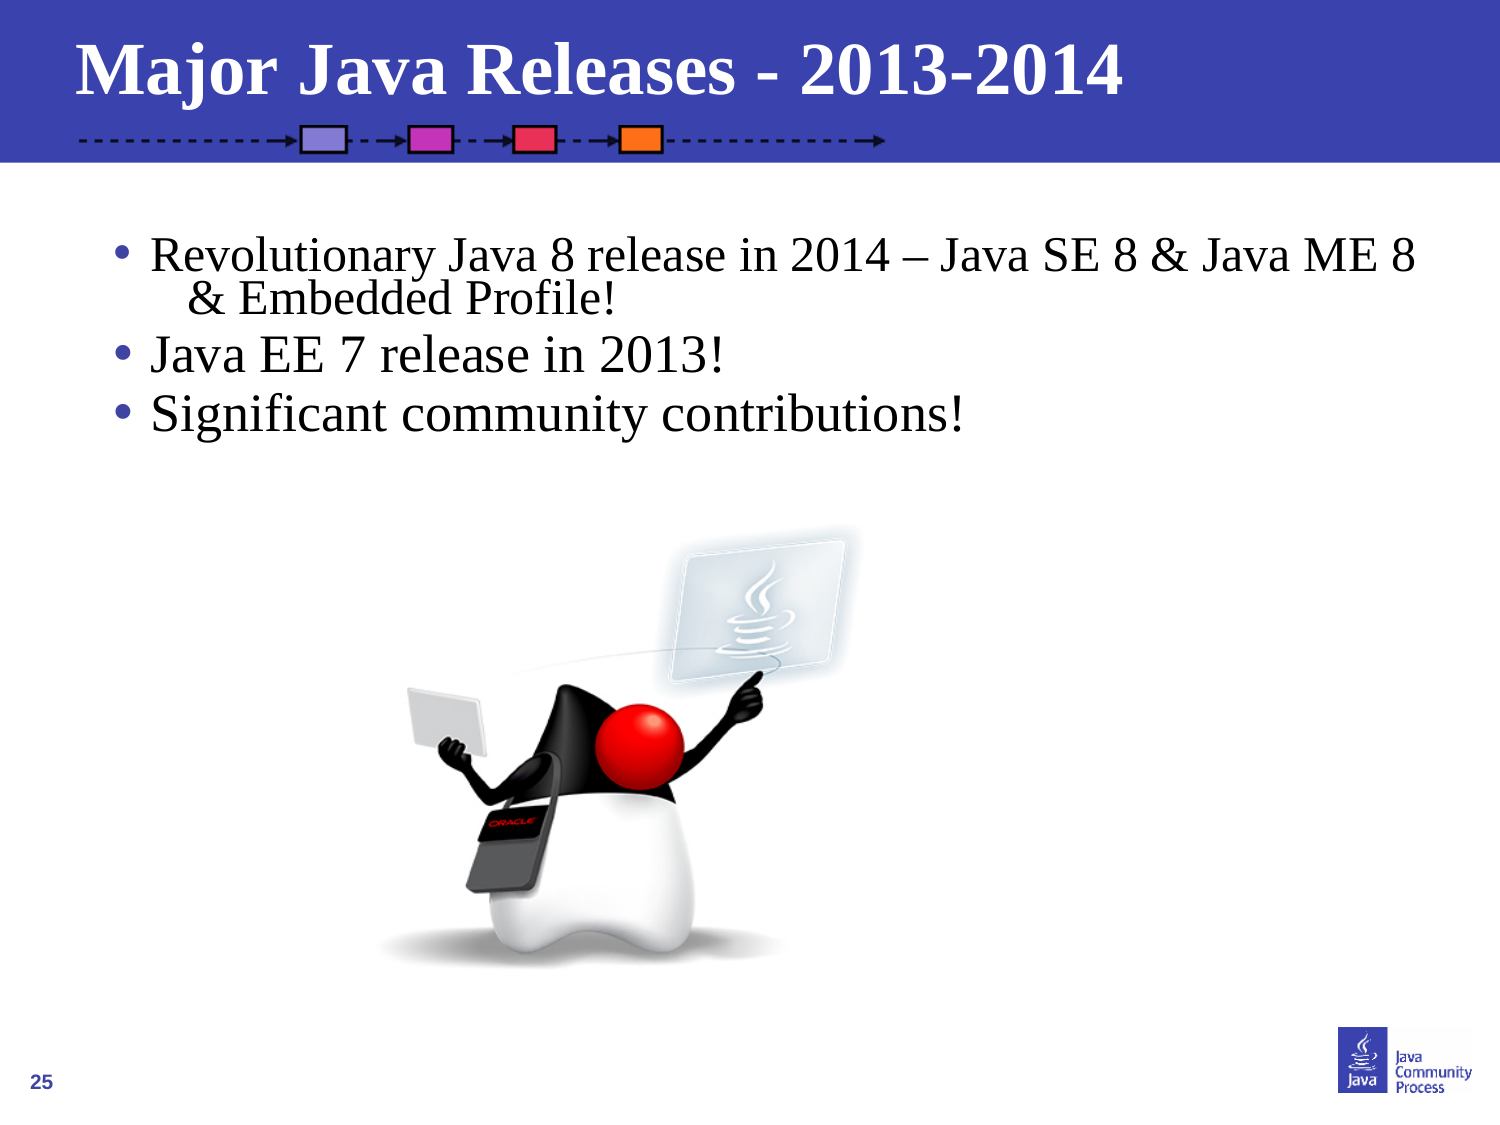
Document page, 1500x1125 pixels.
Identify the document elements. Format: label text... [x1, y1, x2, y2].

picture [70, 125, 897, 156]
picture [337, 487, 900, 1013]
picture [1337, 1026, 1472, 1093]
title Major Java Releases - 2013-2014 [75, 16, 1407, 125]
list Revolutionary Java 8 release in 2014 – Java SE 8 & Java ME 8 & Embedded Profile! Java EE 7 release in 2013! Significant community contributions! [112, 225, 1425, 940]
